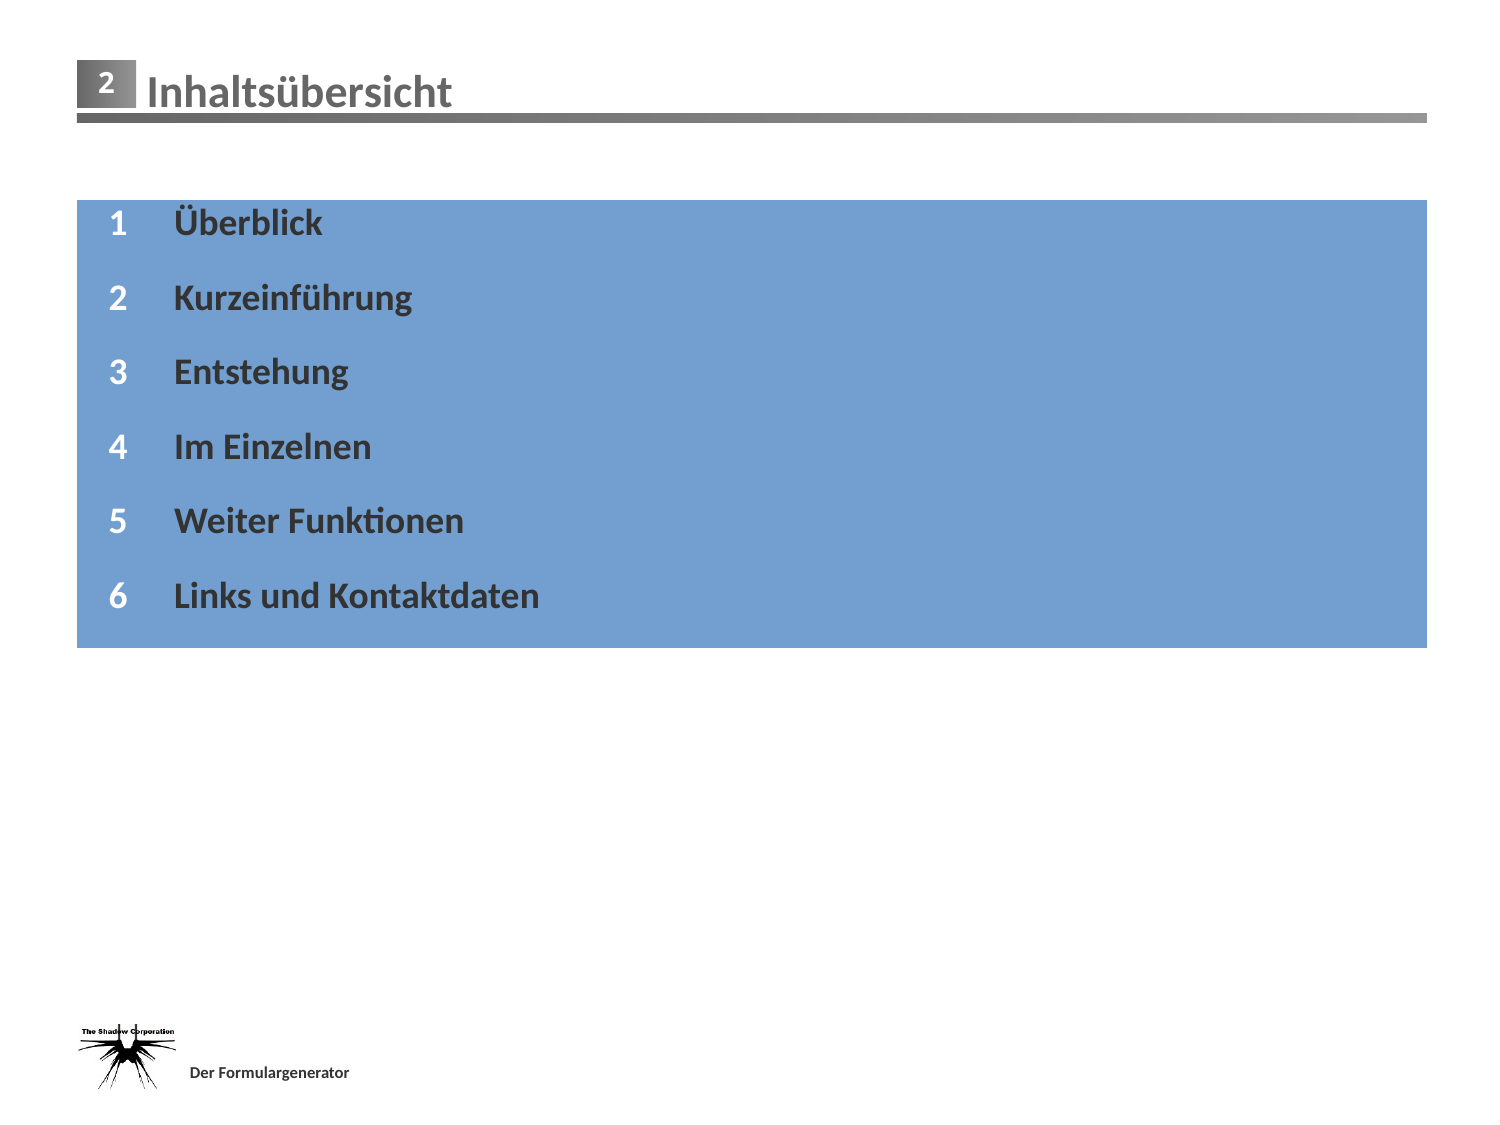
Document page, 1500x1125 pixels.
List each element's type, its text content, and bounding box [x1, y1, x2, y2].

table_cell Im Einzelnen [159, 424, 1427, 498]
table_cell 4 [77, 424, 159, 498]
table_cell Weiter Funktionen [159, 498, 1427, 573]
table_cell Kurzeinführung [159, 275, 1427, 349]
table_cell 6 [77, 573, 159, 648]
table_cell 3 [77, 349, 159, 424]
table_cell Entstehung [159, 349, 1427, 424]
table_cell 2 [77, 275, 159, 349]
title Inhaltsübersicht [131, 54, 1433, 125]
table_cell 5 [77, 498, 159, 573]
table_header 1 [77, 200, 159, 275]
table_header Überblick [159, 200, 1427, 275]
table_cell Links und Kontaktdaten [159, 573, 1427, 648]
